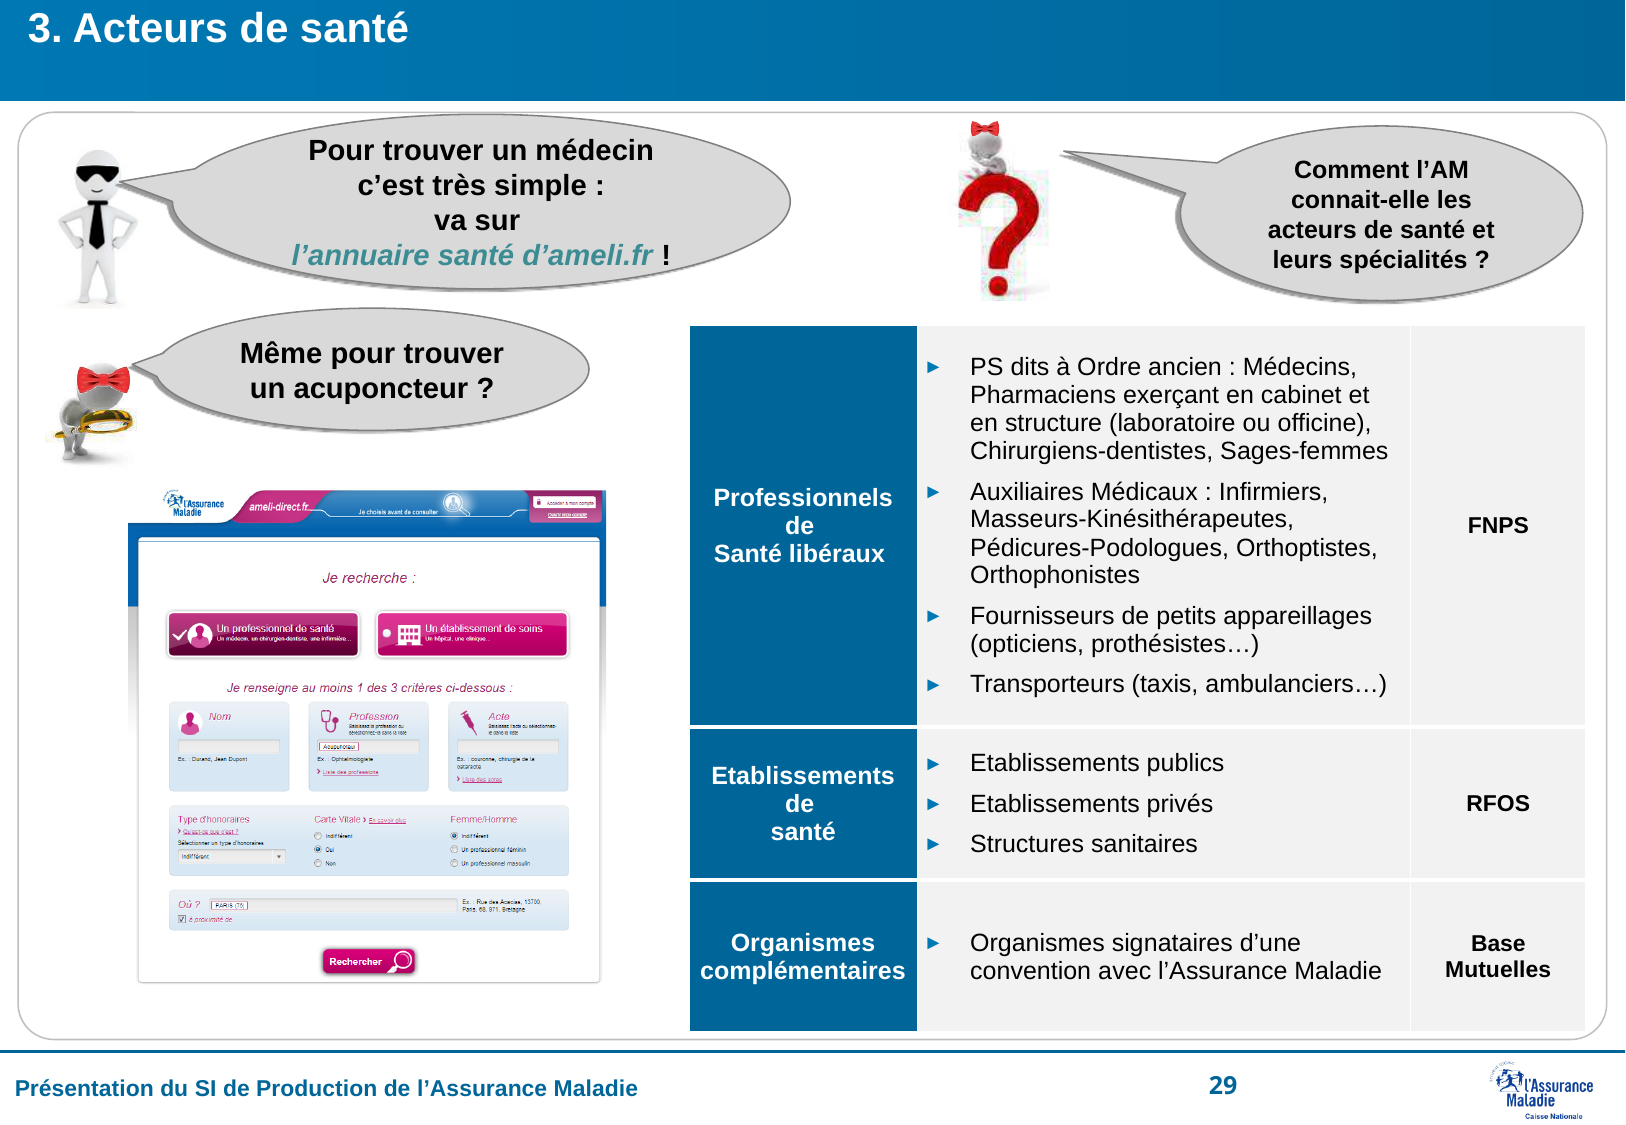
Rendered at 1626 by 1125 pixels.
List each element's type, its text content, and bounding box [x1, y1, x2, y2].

picture [128, 484, 607, 986]
table_cell Base Mutuelles [1411, 882, 1585, 1031]
picture [48, 140, 149, 309]
text_box Comment l’AM connait-elle les acteurs de santé et leurs spécialités ? [1063, 125, 1583, 301]
table_header FNPS [1411, 326, 1585, 725]
title 3. Acteurs de santé [12, 3, 1595, 99]
table_header Professionnels de Santé libéraux [690, 326, 917, 725]
table_cell Organismes complémentaires [690, 882, 917, 1031]
table_cell Organismes signataires d’une convention avec l’Assurance Maladie [918, 882, 1410, 1031]
picture [1484, 1056, 1595, 1120]
table_header PS dits à Ordre ancien : Médecins, Pharmaciens exerçant en cabinet et en structure (laboratoire ou officine), Chirurgiens-dentistes, Sages-femmes Auxiliaires Médicaux : Infirmiers, Masseurs-Kinésithérapeutes, Pédicures-Podologues, Orthoptistes, Orthophonistes Fournisseurs de petits appareillages (opticiens, prothésistes…) Transporteurs (taxis, ambulanciers…) [918, 326, 1410, 725]
text_box Pour trouver un médecin c’est très simple : va sur l’annuaire santé d’ameli.fr ! [119, 114, 791, 289]
table_cell Etablissements publics Etablissements privés Structures sanitaires [918, 729, 1410, 878]
table_cell Etablissements de santé [690, 729, 917, 878]
picture [948, 119, 1050, 301]
picture [45, 351, 142, 472]
table_cell RFOS [1411, 729, 1585, 878]
text_box Même pour trouver un acuponcteur ? [132, 308, 590, 431]
